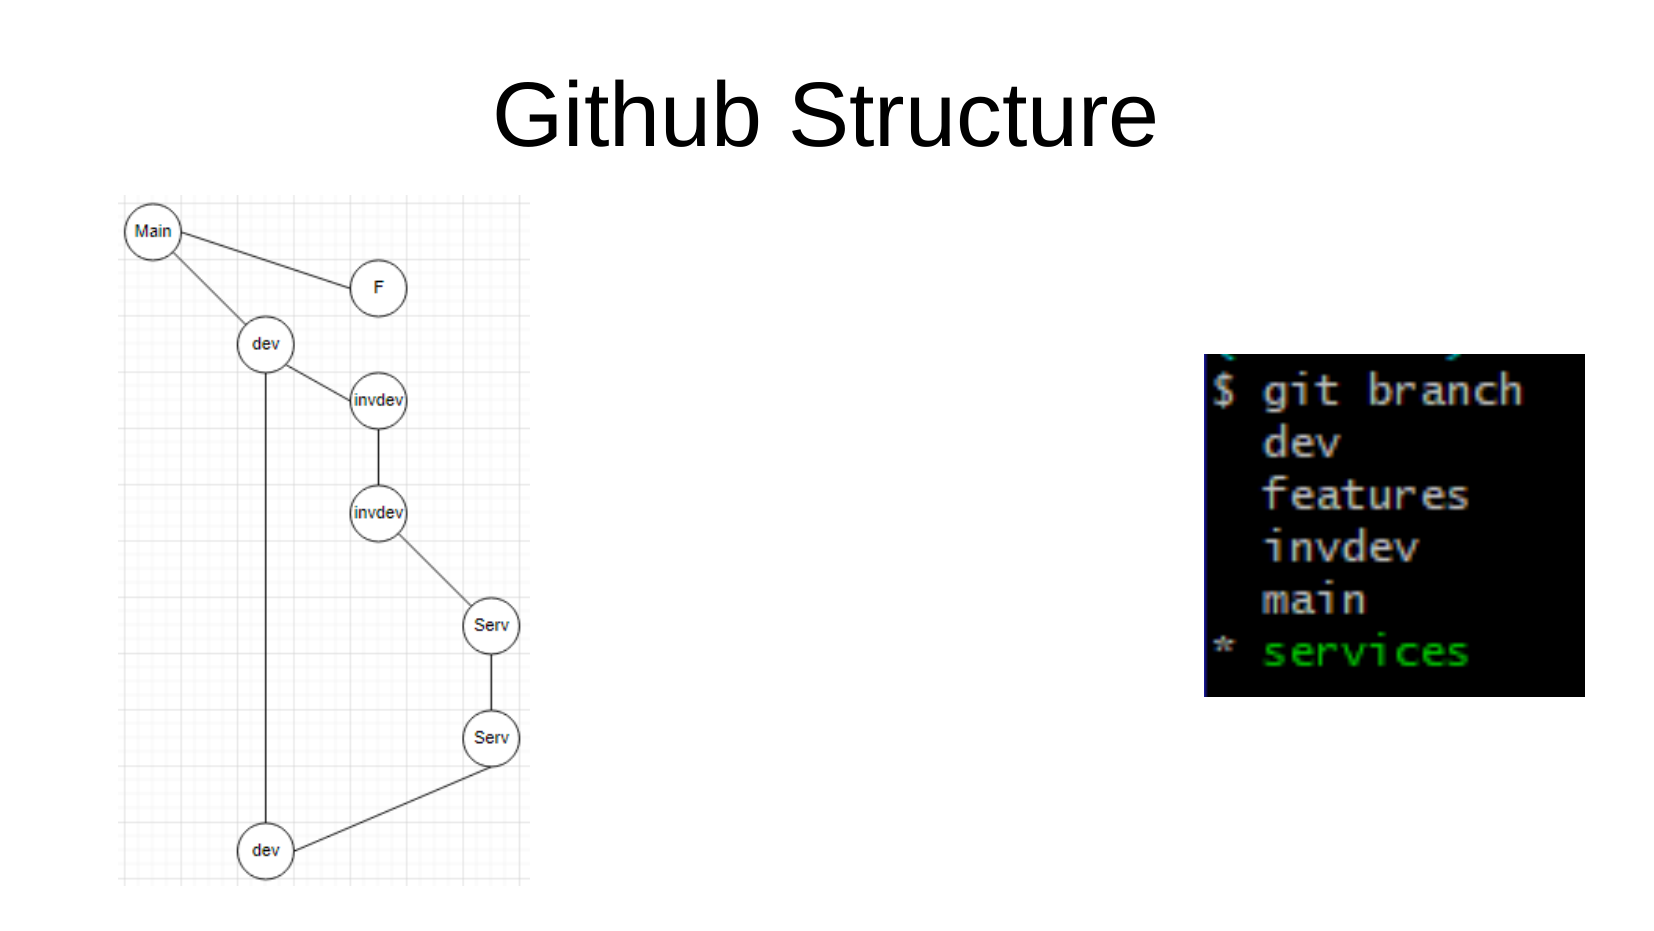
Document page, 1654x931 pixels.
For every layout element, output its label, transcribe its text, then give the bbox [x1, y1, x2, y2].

picture [118, 195, 530, 886]
title Github Structure [82, 37, 1571, 193]
picture [1204, 354, 1585, 697]
